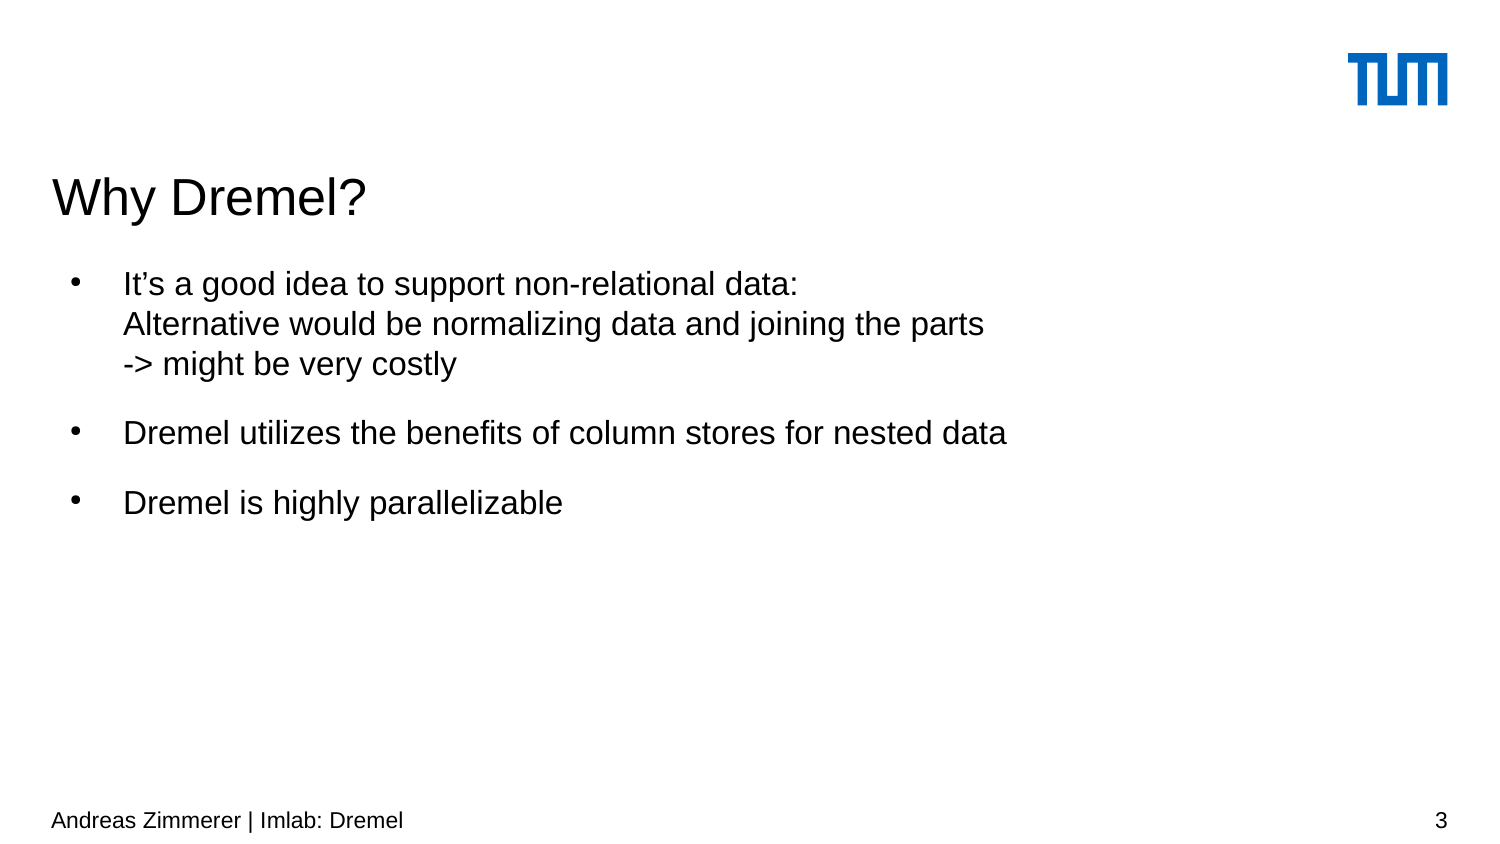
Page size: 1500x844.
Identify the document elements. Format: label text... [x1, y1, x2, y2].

title Why Dremel? [52, 159, 1449, 227]
footer Andreas Zimmerer | Imlab: Dremel [51, 796, 1112, 842]
slide_number <number> [1112, 796, 1448, 842]
list It’s a good idea to support non-relational data: Alternative would be normalizing data and joining the parts -> might be very costly Dremel utilizes the benefits of column stores for nested data Dremel is highly parallelizable [52, 262, 1449, 771]
